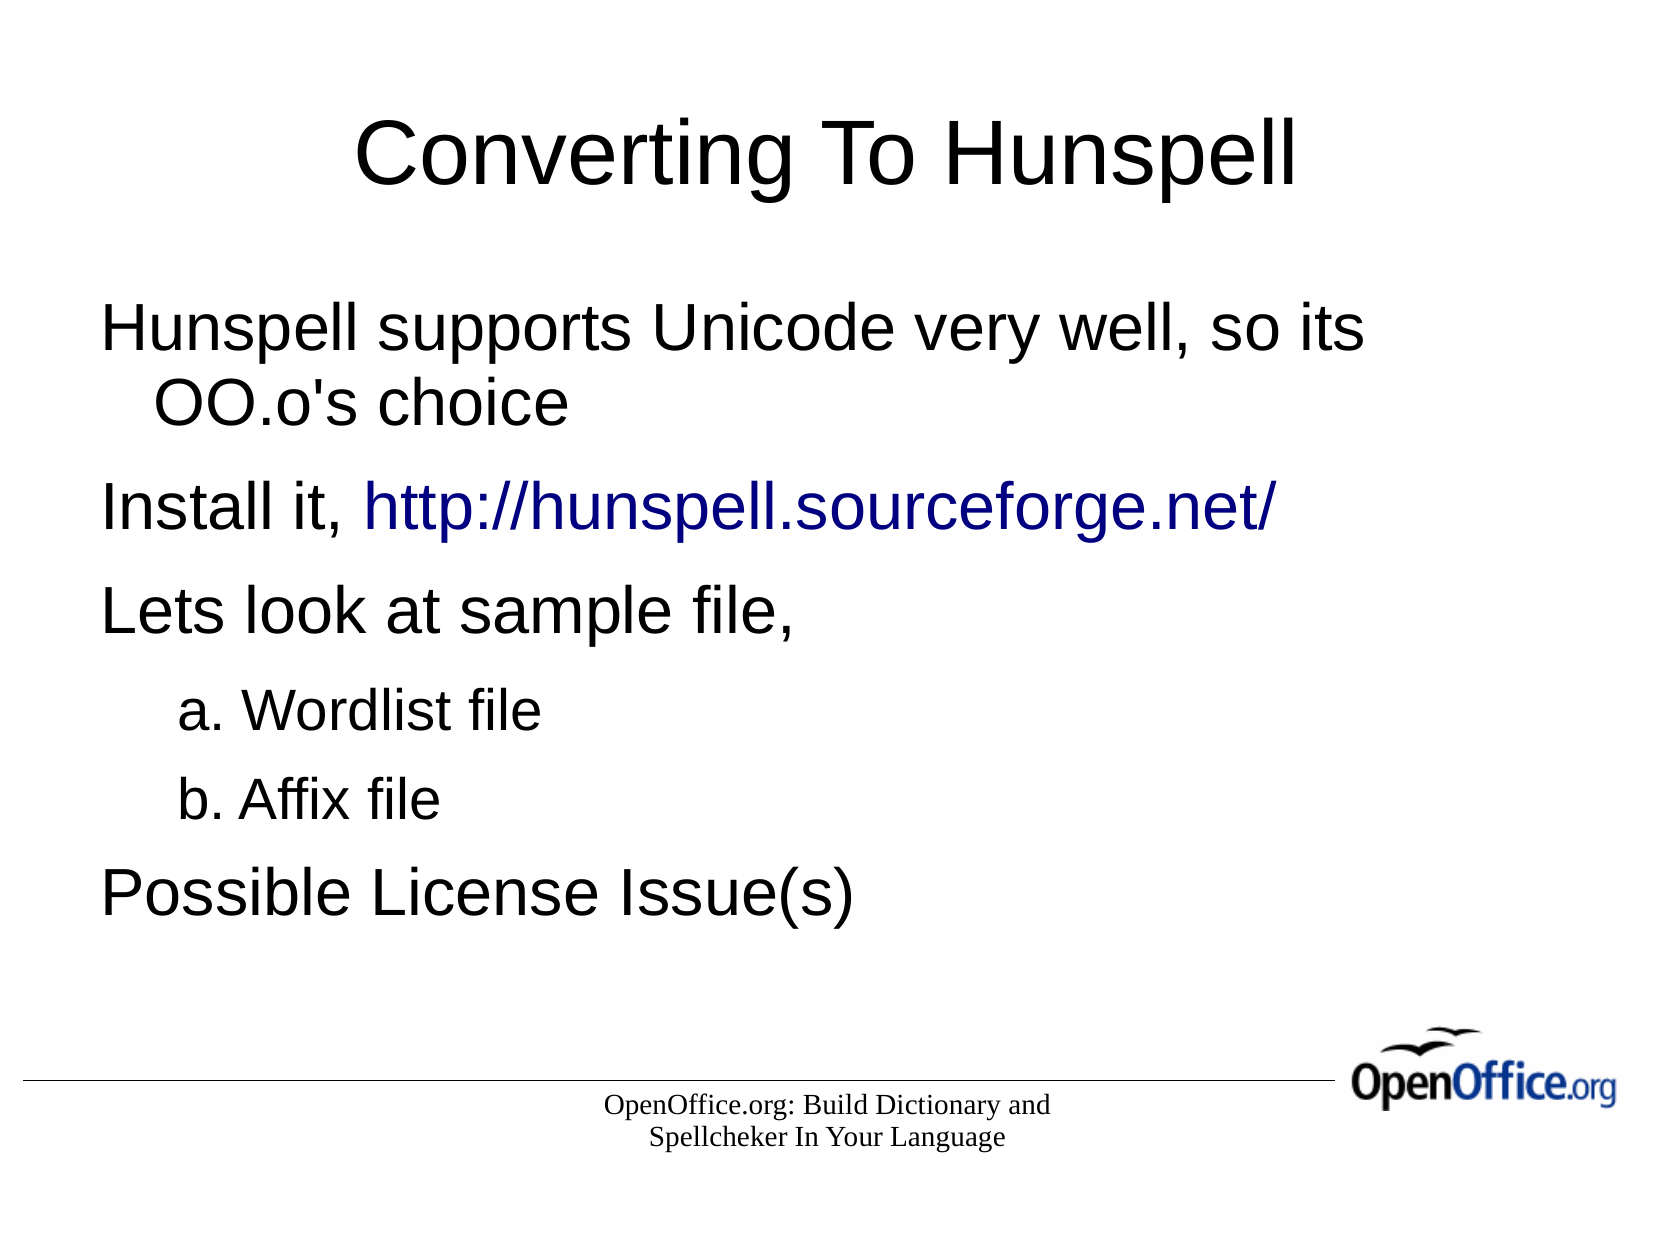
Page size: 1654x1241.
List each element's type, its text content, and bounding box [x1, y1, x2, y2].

list Hunspell supports Unicode very well, so its OO.o's choice Install it, http://hunspell.sourceforge.net/ Lets look at sample file, a. Wordlist file b. Affix file Possible License Issue(s) [82, 290, 1571, 1094]
picture [1335, 1020, 1648, 1111]
title Converting To Hunspell [82, 56, 1571, 250]
